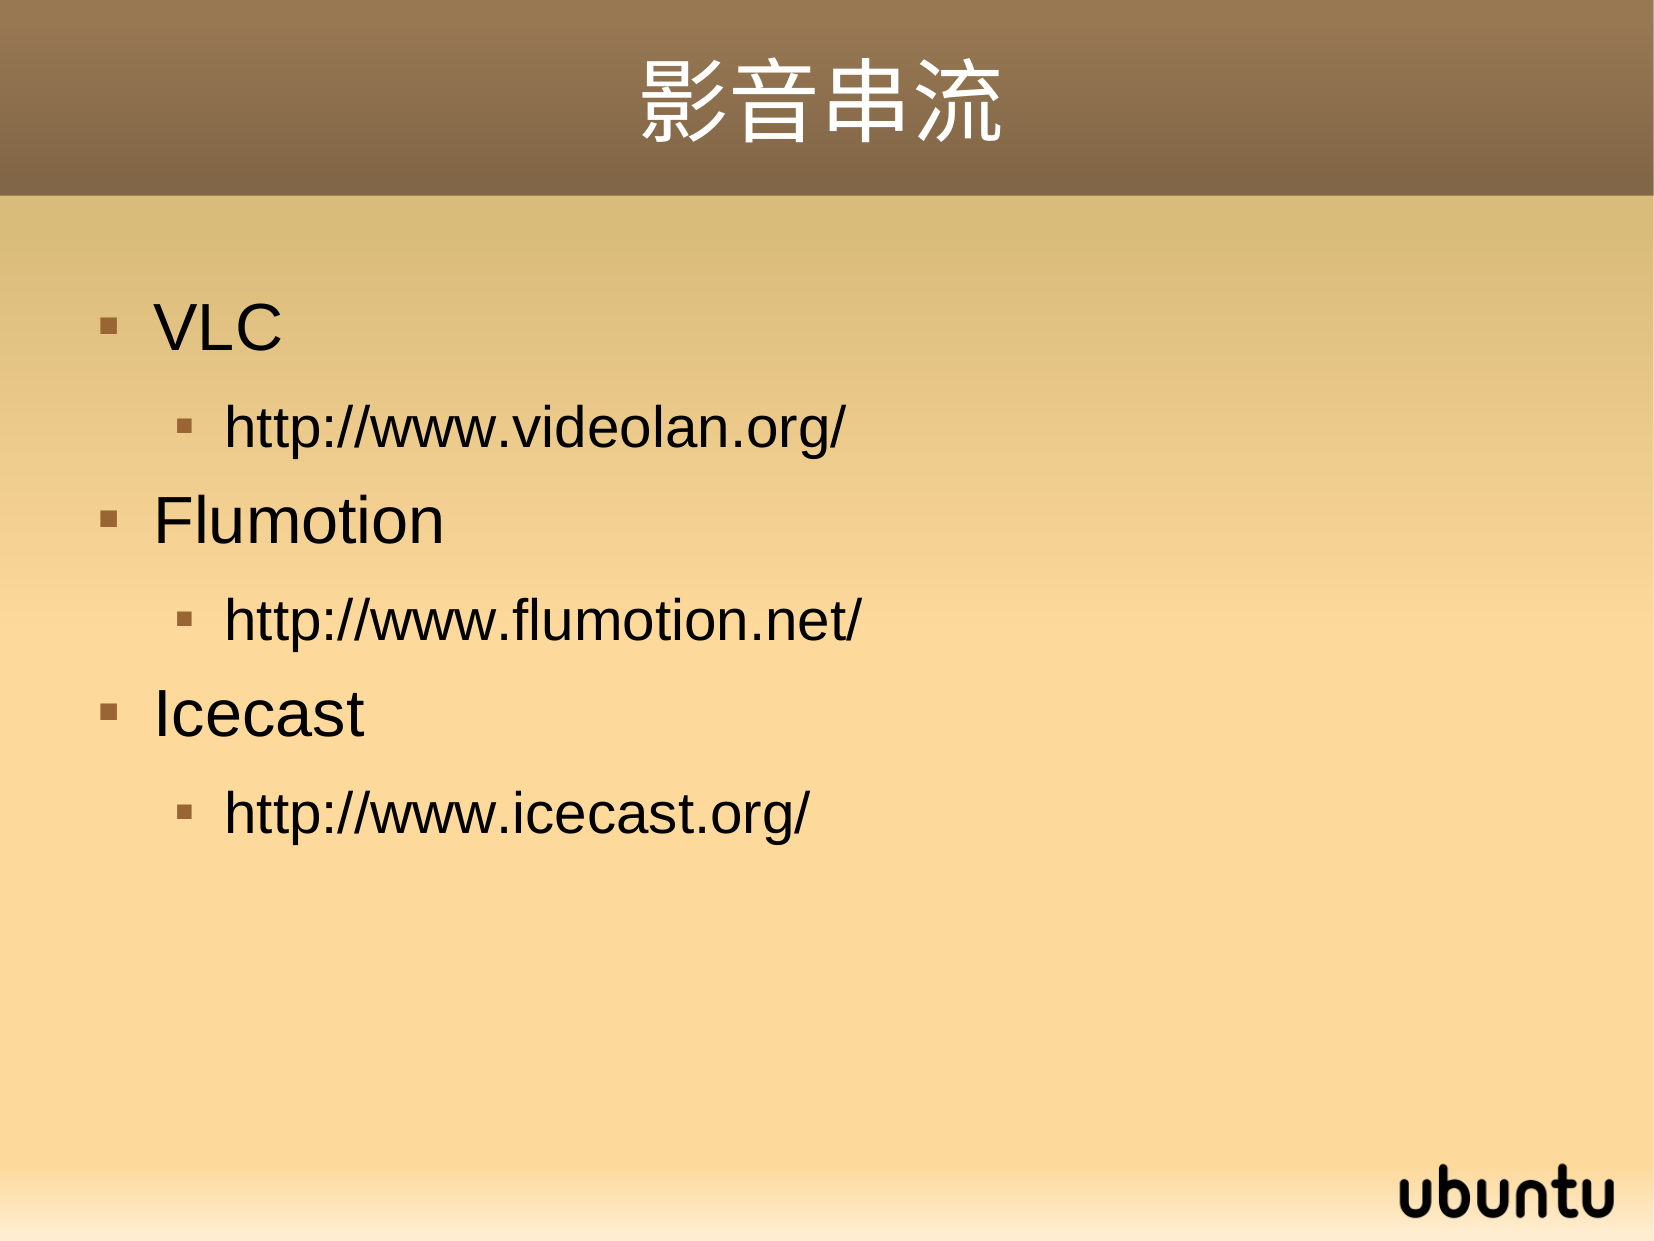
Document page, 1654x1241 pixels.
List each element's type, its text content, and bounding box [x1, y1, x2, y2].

picture [0, 0, 1654, 1241]
title 影音串流 [76, 7, 1565, 200]
list VLC http://www.videolan.org/ Flumotion http://www.flumotion.net/ Icecast http://www.icecast.org/ [82, 290, 1571, 1094]
